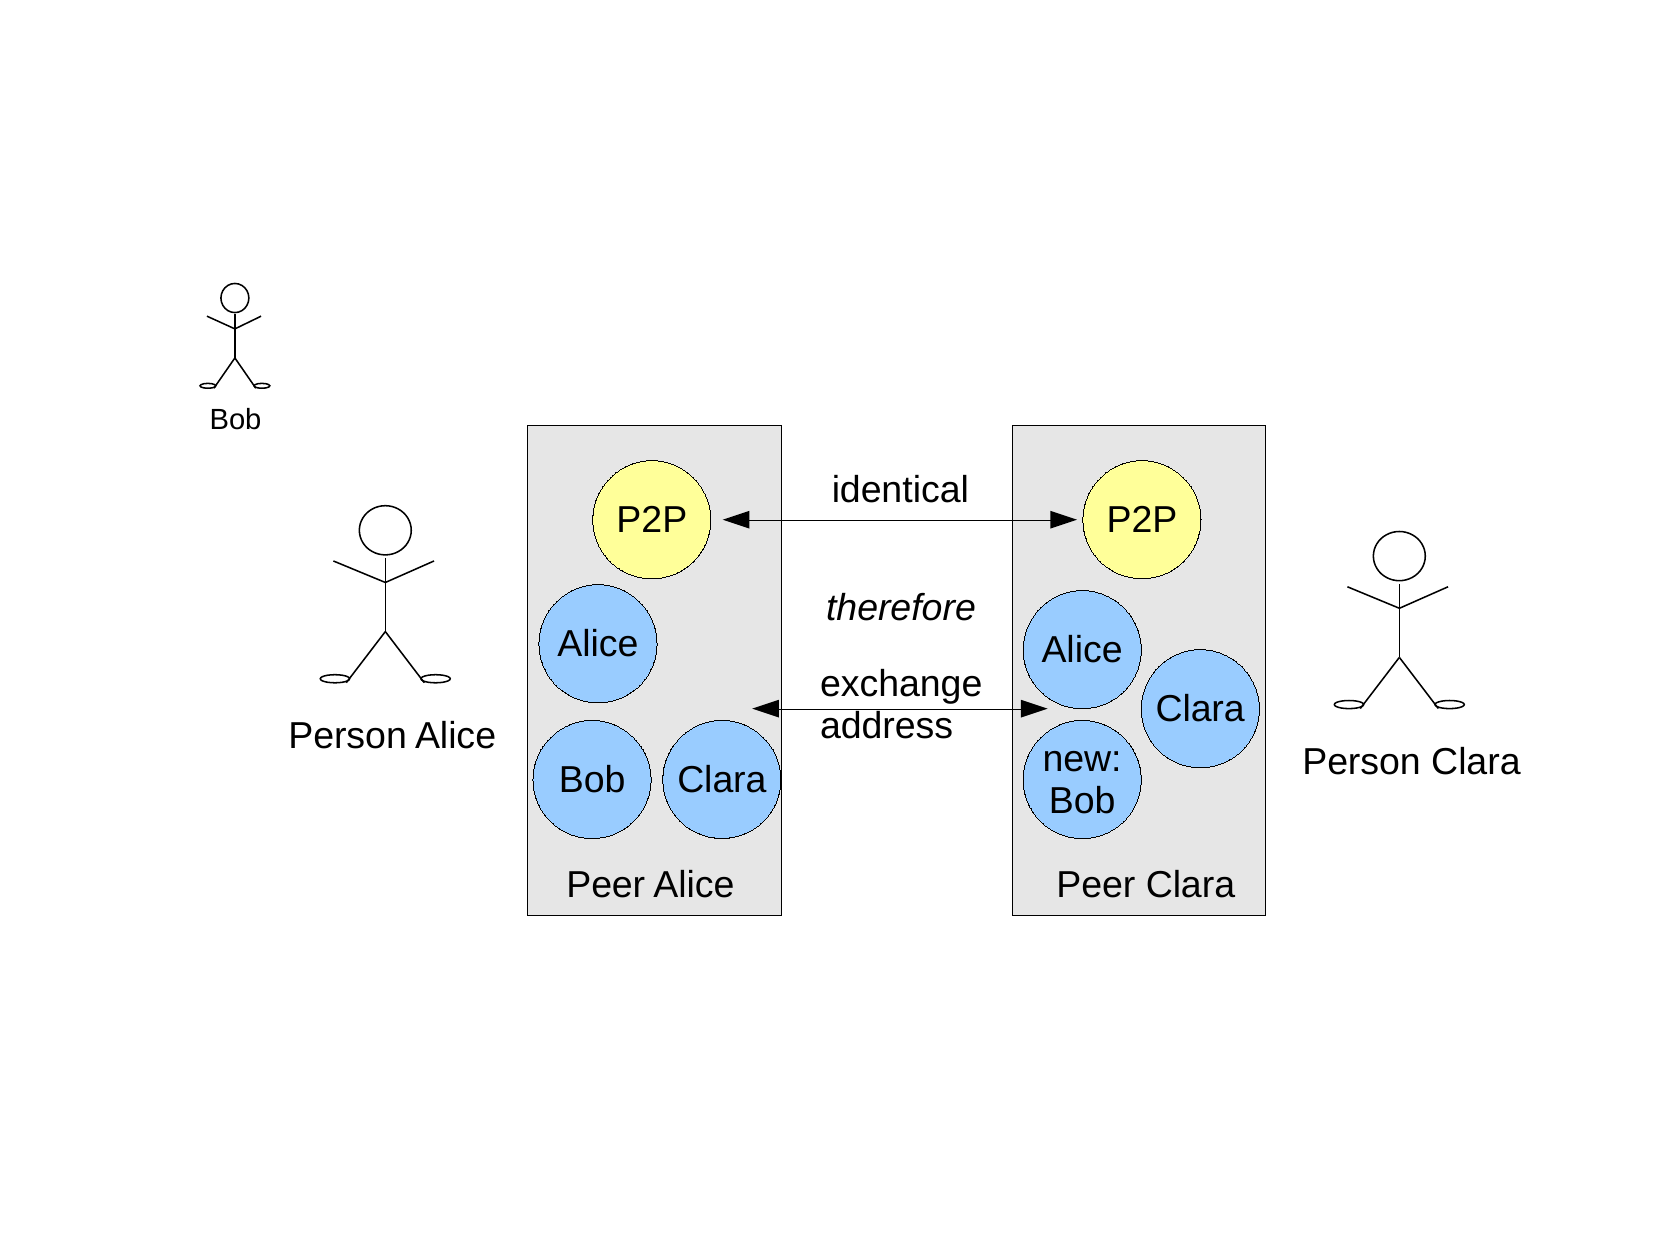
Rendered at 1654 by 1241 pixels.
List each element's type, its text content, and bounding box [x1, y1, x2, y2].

text_box Clara [662, 720, 781, 839]
text_box [1012, 425, 1266, 916]
text_box Peer Alice [551, 856, 750, 914]
text_box Person Clara [1287, 732, 1536, 790]
text_box Alice [538, 584, 658, 703]
text_box new: Bob [1023, 720, 1142, 839]
text_box Bob [532, 720, 652, 839]
text_box [527, 425, 782, 916]
text_box Alice [1023, 590, 1142, 709]
text_box Peer Clara [1041, 856, 1251, 914]
text_box Clara [1141, 649, 1260, 768]
text_box identical [817, 460, 984, 518]
text_box exchange address [805, 710, 997, 755]
text_box exchange address [805, 655, 997, 709]
text_box therefore [811, 578, 991, 636]
text_box P2P [1082, 460, 1202, 579]
text_box P2P [592, 460, 711, 579]
text_box Person Alice [273, 707, 512, 764]
text_box Bob [194, 395, 291, 443]
